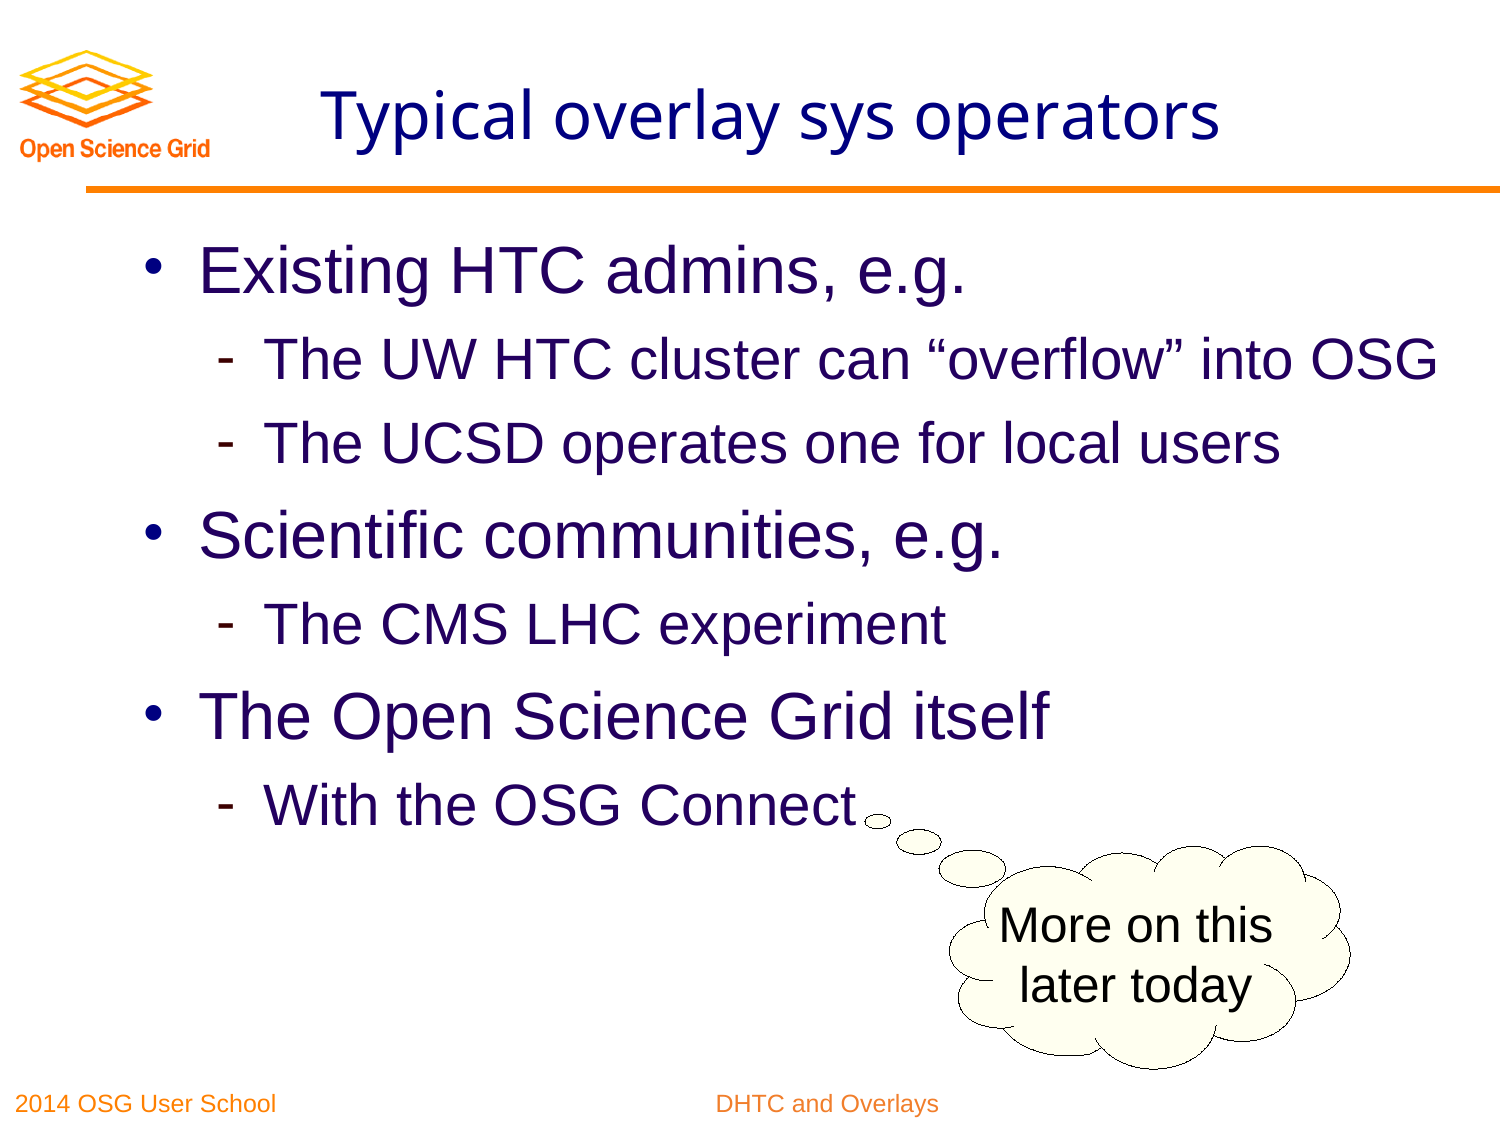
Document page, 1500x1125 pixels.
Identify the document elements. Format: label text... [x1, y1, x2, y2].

text_box More on this later today [949, 846, 1351, 1070]
list Existing HTC admins, e.g. The UW HTC cluster can “overflow” into OSG The UCSD operates one for local users Scientific communities, e.g. The CMS LHC experiment The Open Science Grid itself With the OSG Connect [127, 218, 1474, 1050]
text_box More on this later today [938, 850, 1006, 888]
title Typical overlay sys operators [201, 18, 1342, 207]
picture [0, 27, 201, 179]
text_box More on this later today [896, 829, 942, 855]
